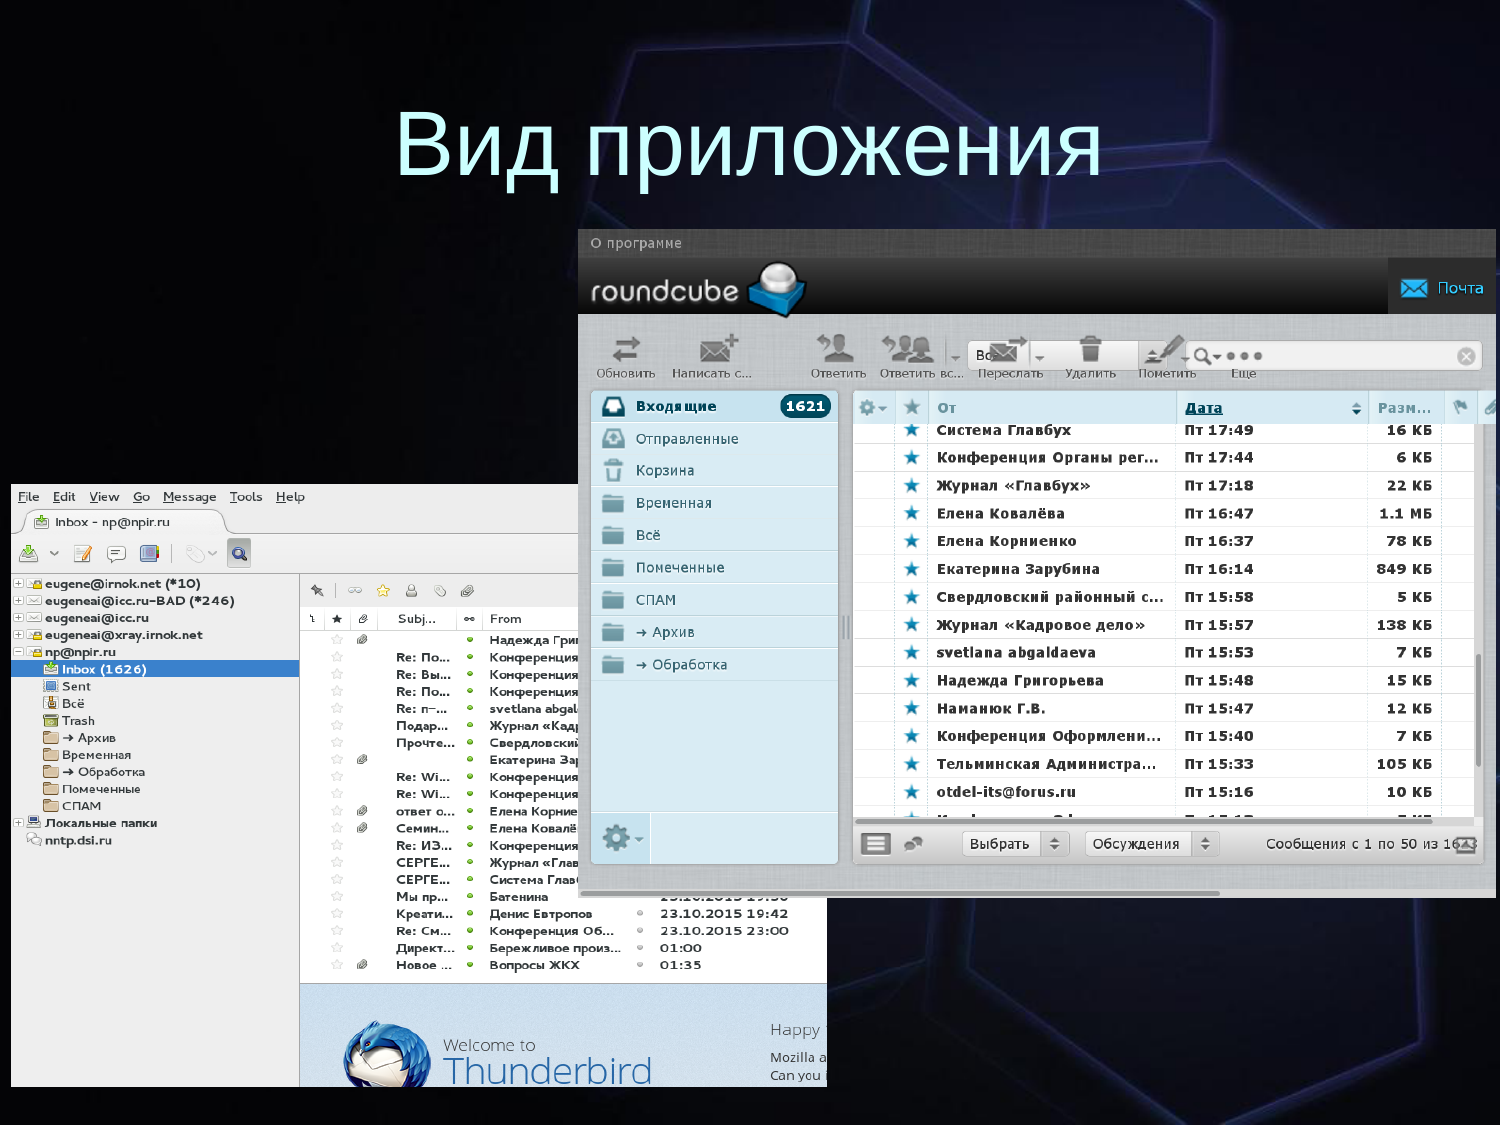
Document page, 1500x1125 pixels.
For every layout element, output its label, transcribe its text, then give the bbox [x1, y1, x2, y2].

title Вид приложения [75, 21, 1425, 257]
picture [0, 0, 1500, 1125]
